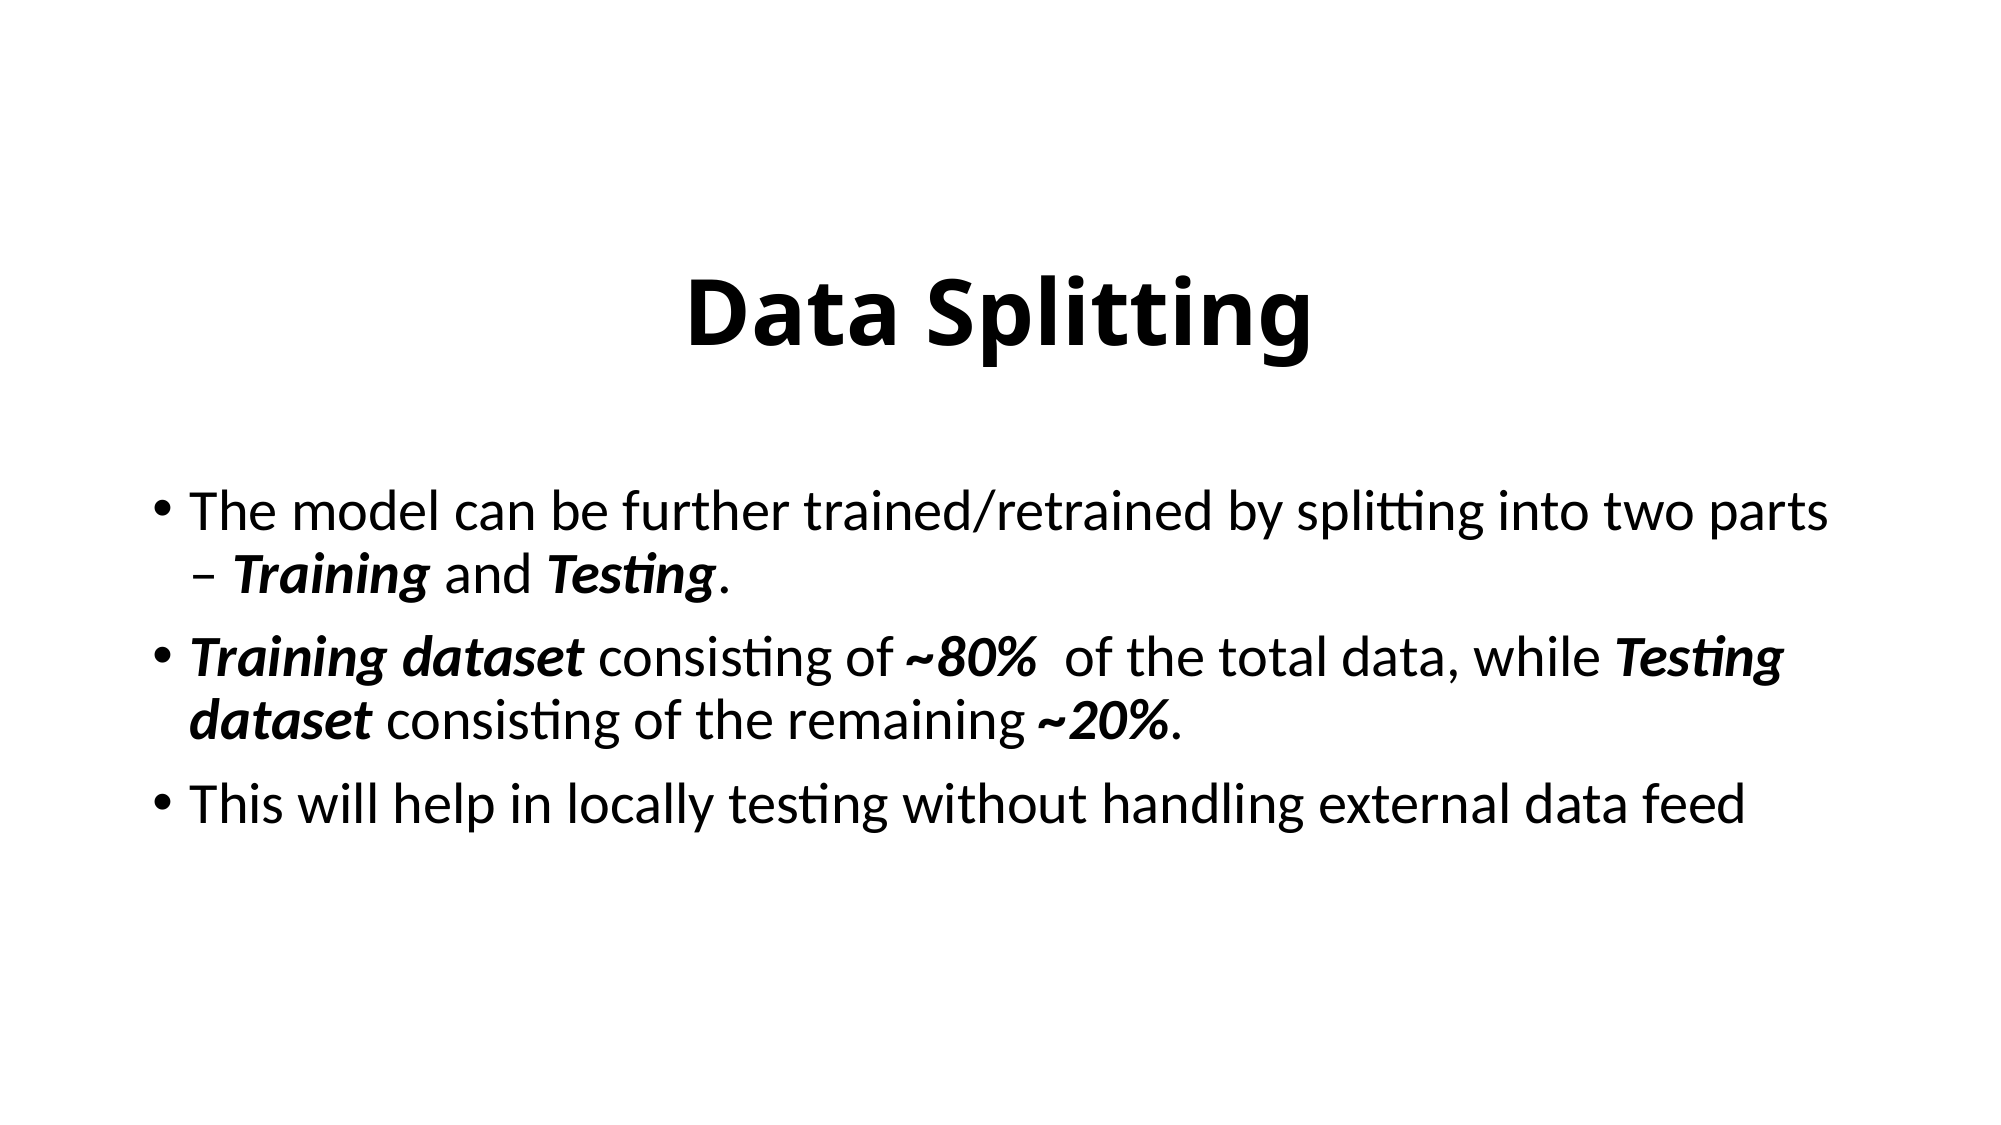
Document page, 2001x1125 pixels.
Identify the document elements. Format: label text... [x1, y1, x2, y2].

list The model can be further trained/retrained by splitting into two parts – Training and Testing. Training dataset consisting of ~80% of the total data, while Testing dataset consisting of the remaining ~20%. This will help in locally testing without handling external data feed [137, 472, 1863, 868]
title Data Splitting [137, 207, 1863, 425]
